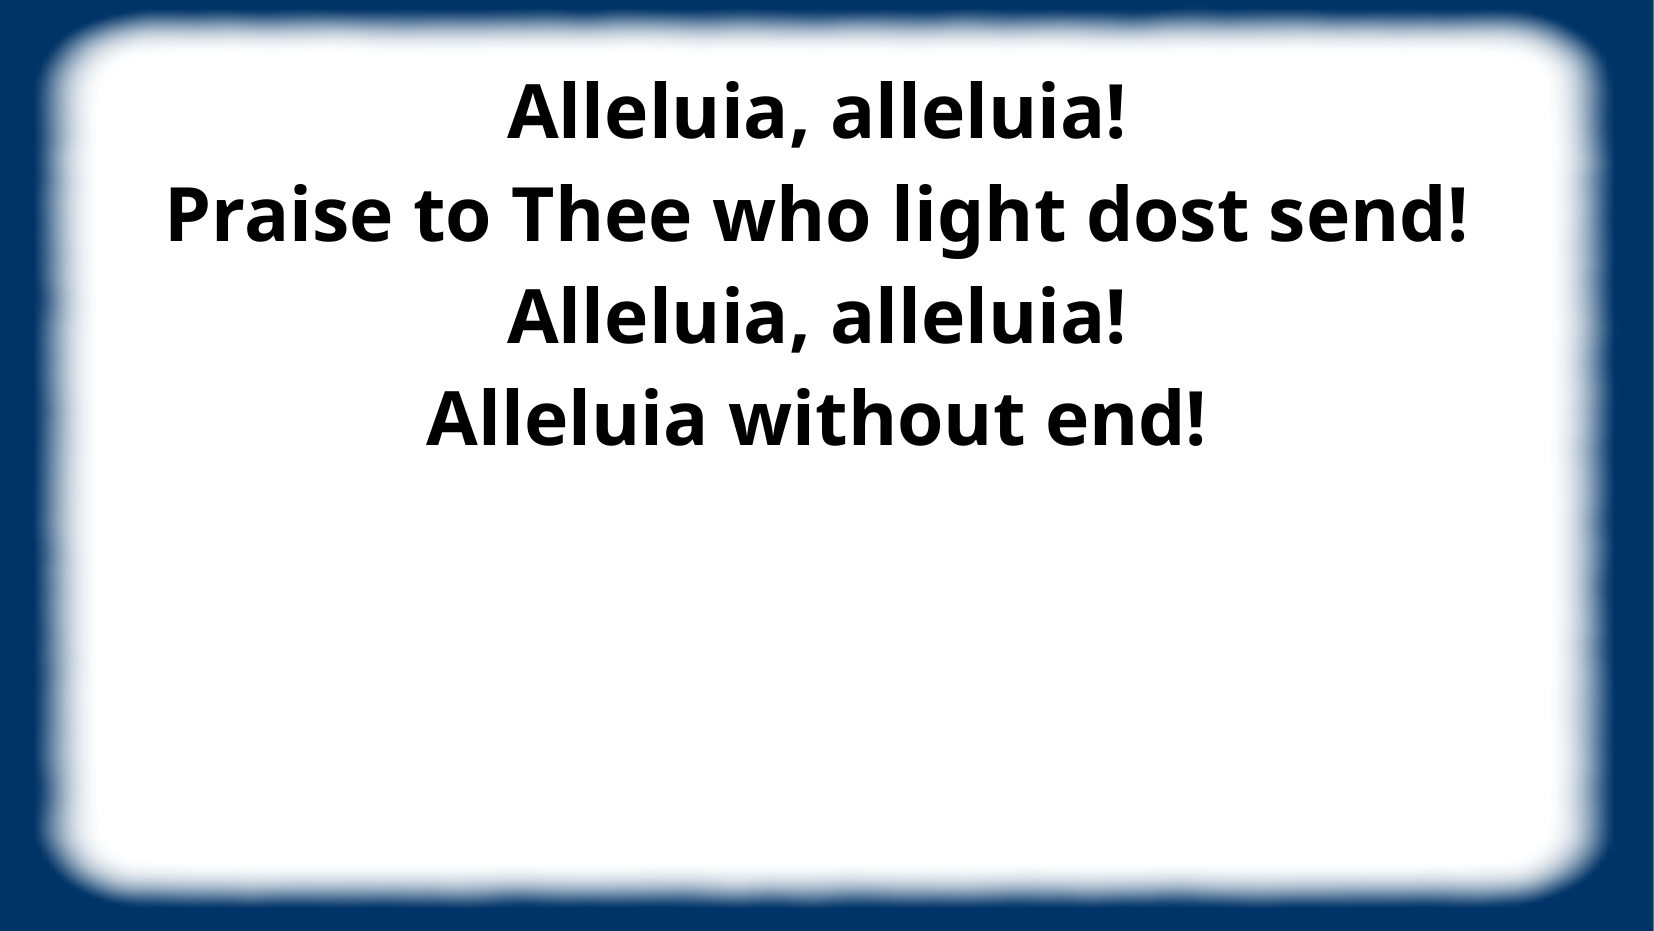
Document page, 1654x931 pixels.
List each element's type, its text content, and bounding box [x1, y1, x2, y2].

picture [0, 0, 1654, 931]
text_box Alleluia, alleluia! Praise to Thee who light dost send! Alleluia, alleluia! Alleluia without end! [90, 51, 1546, 466]
